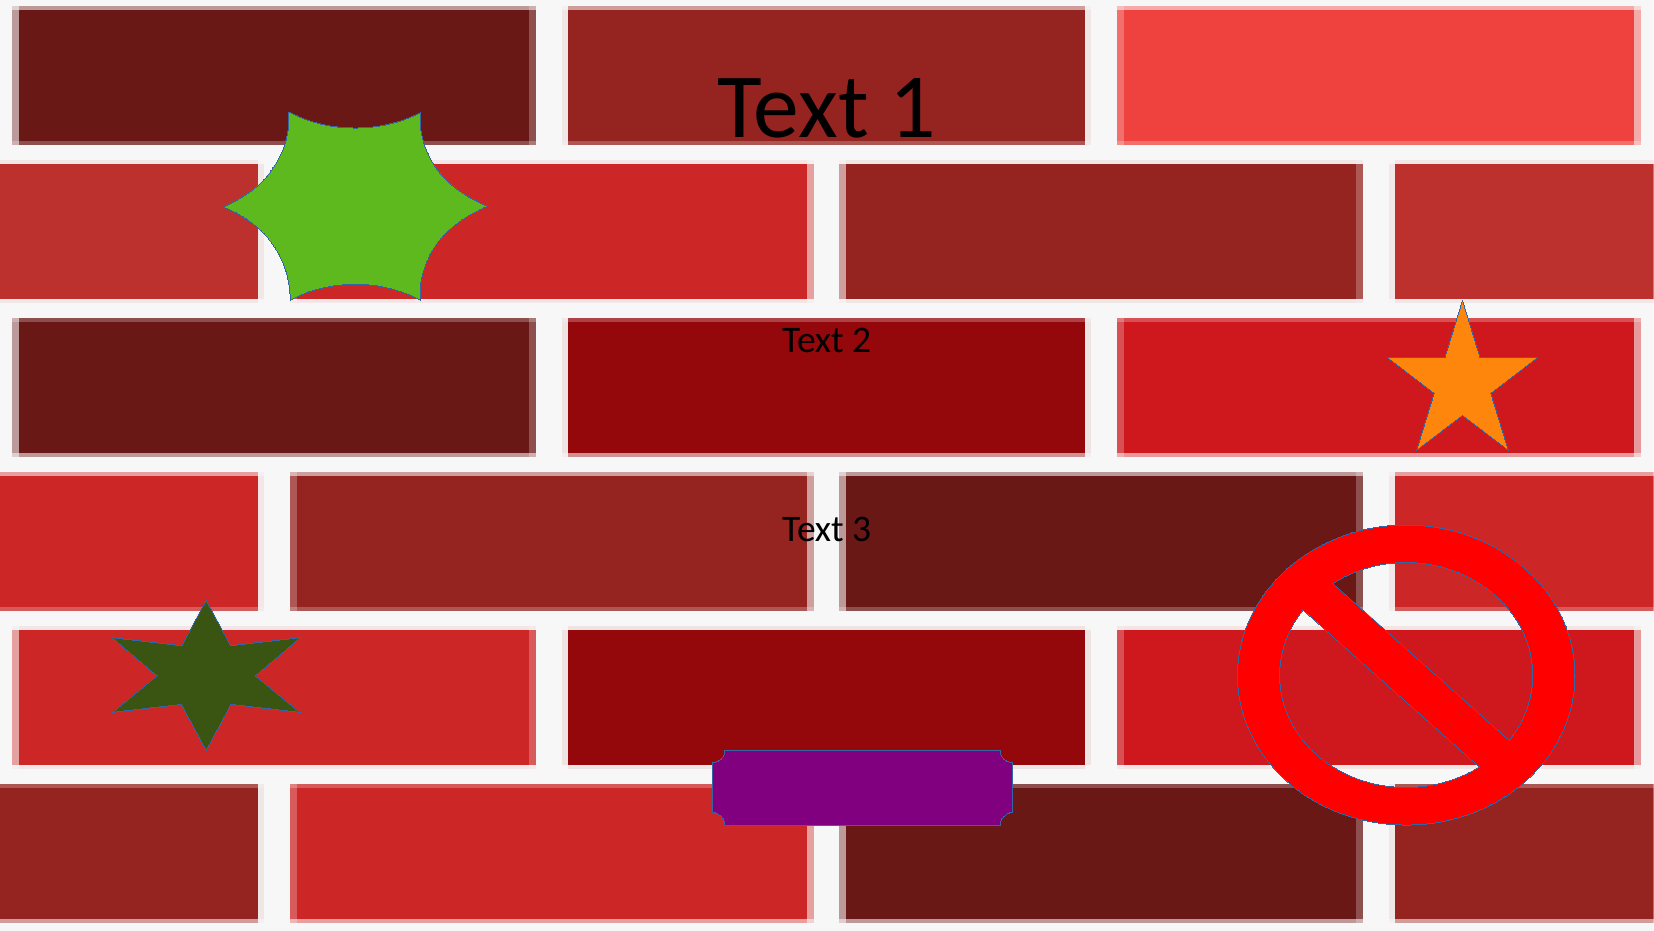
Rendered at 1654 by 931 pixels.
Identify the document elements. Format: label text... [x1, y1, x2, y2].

text_box [224, 112, 488, 301]
text_box Text 3 [590, 506, 1063, 583]
title Text 1 [82, 37, 1571, 193]
text_box Text 2 [590, 317, 1063, 394]
picture [0, 0, 1654, 931]
text_box [1237, 525, 1576, 826]
